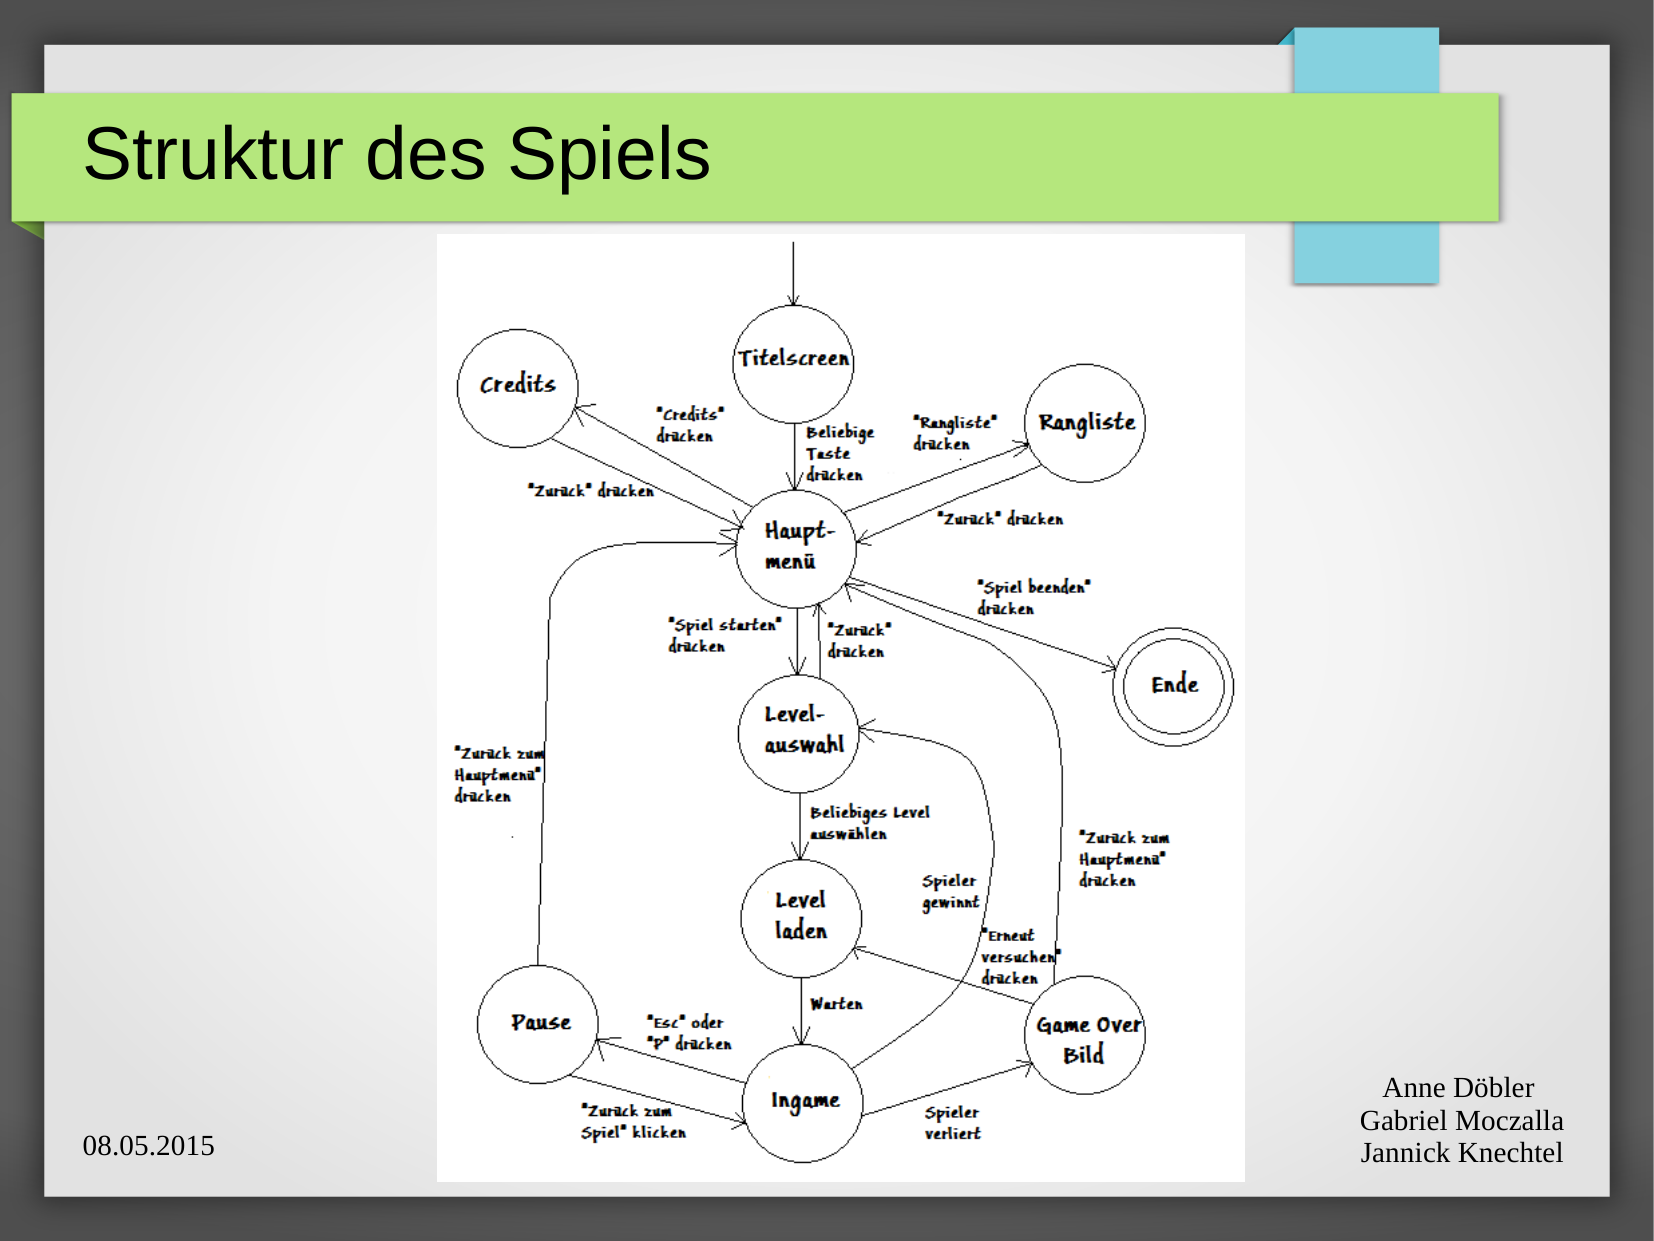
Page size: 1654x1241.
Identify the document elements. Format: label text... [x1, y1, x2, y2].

title Struktur des Spiels [82, 94, 1264, 213]
picture [0, 0, 1654, 1241]
